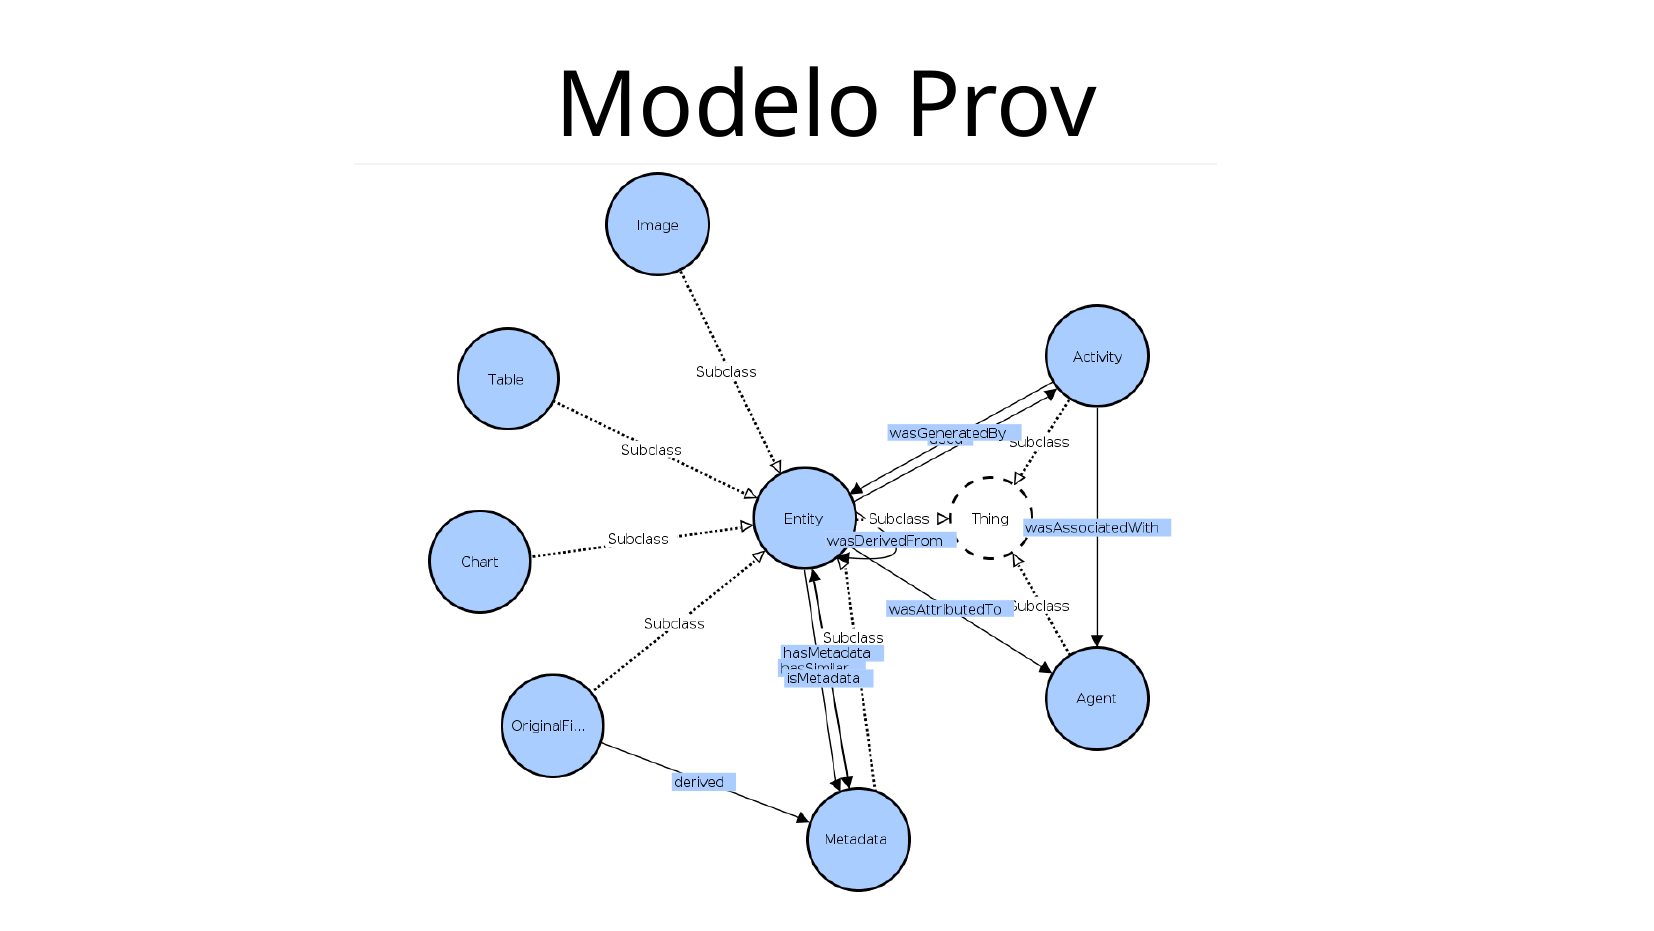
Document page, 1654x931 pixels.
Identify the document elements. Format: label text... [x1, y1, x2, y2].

title Modelo Prov [82, 23, 1571, 179]
picture [354, 163, 1217, 910]
